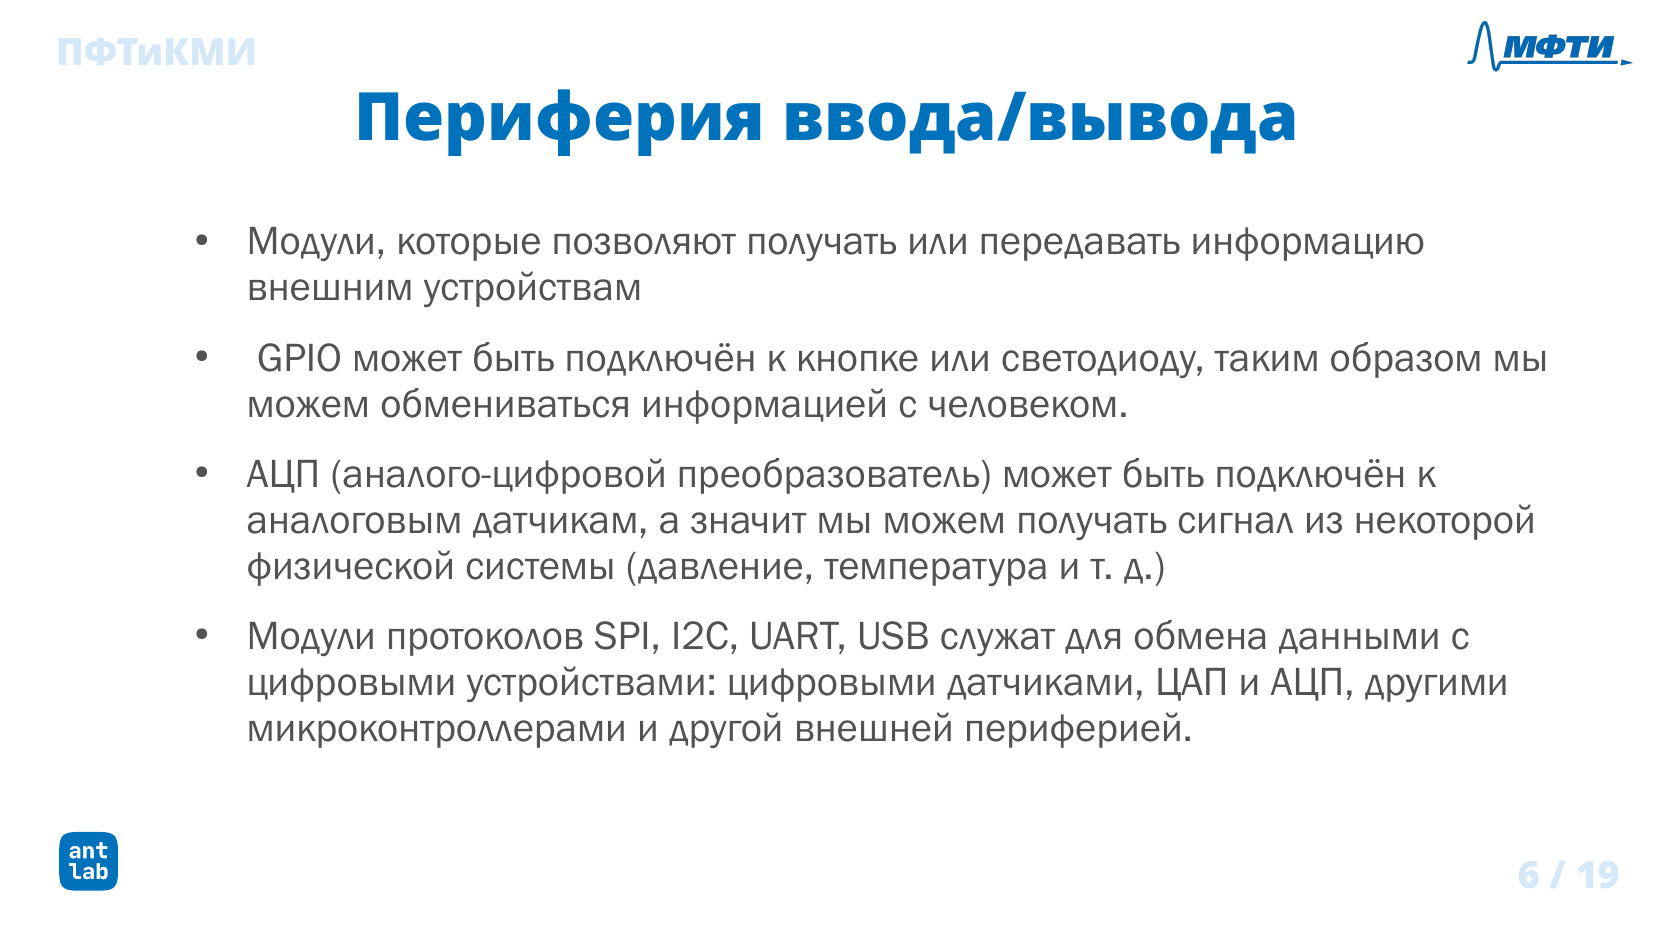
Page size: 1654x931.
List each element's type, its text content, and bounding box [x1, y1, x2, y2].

picture [1446, 0, 1654, 93]
title Периферия ввода/вывода [82, 20, 1571, 209]
list Модули, которые позволяют получать или передавать информацию внешним устройствам GPIO может быть подключён к кнопке или светодиоду, таким образом мы можем обмениваться информацией с человеком. АЦП (аналого-цифровой преобразователь) может быть подключён к аналоговым датчикам, а значит мы можем получать сигнал из некоторой физической системы (давление, температура и т. д.) Модули протоколов SPI, I2C, UART, USB служат для обмена данными с цифровыми устройствами: цифровыми датчиками, ЦАП и АЦП, другими микроконтроллерами и другой внешней периферией. [177, 217, 1571, 758]
